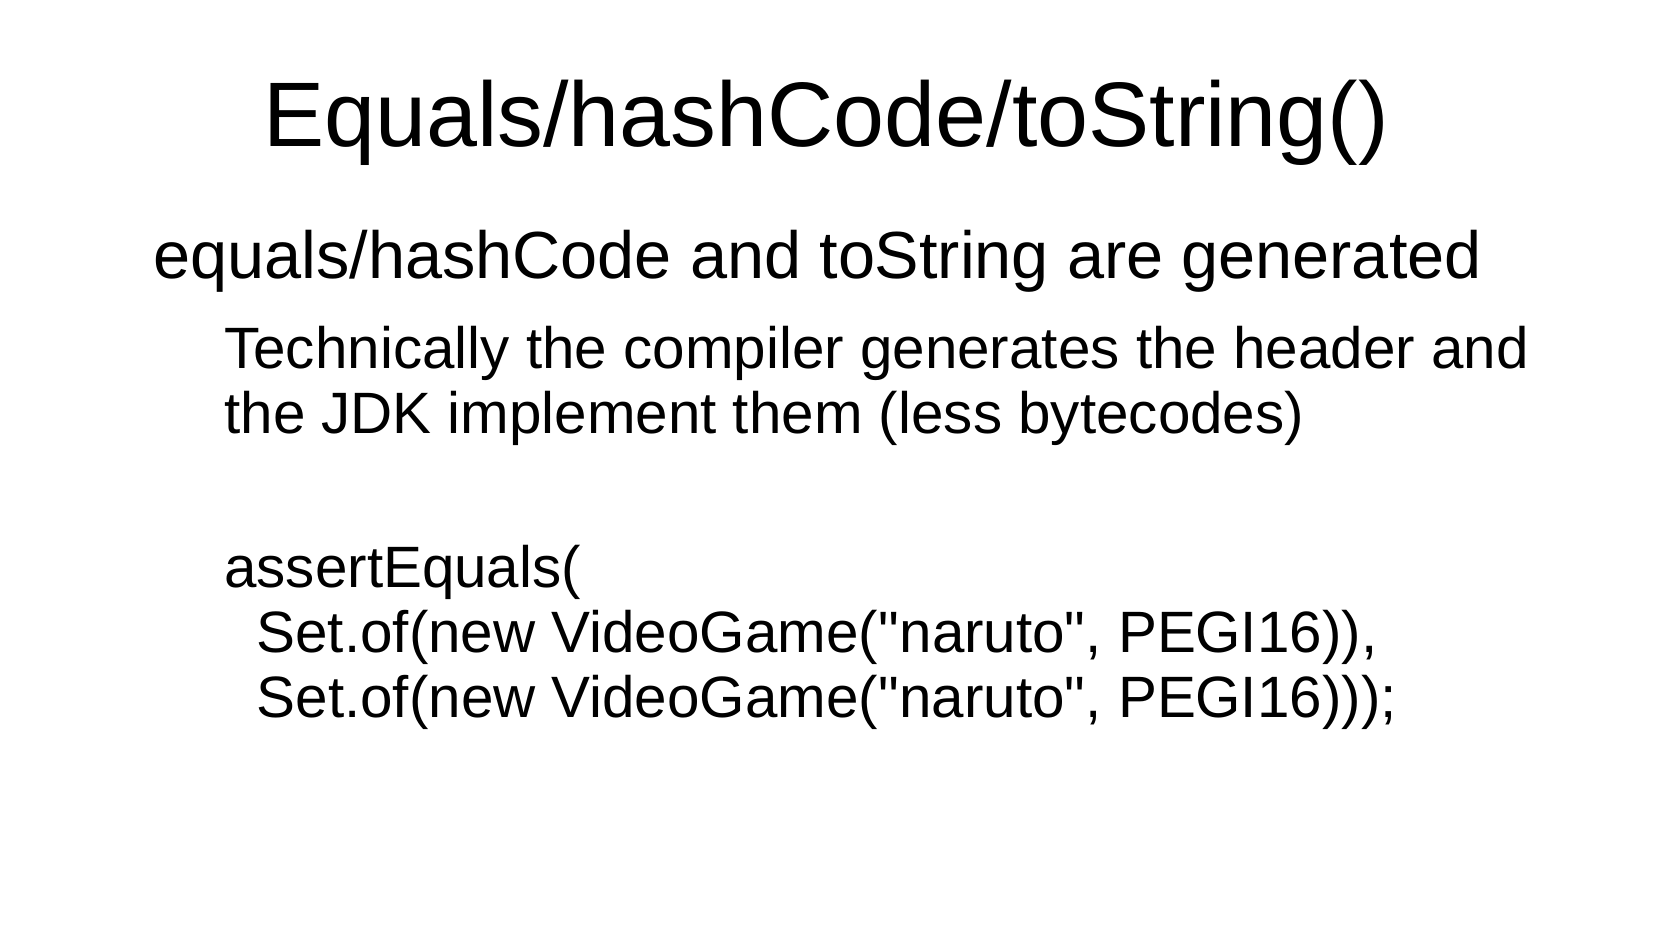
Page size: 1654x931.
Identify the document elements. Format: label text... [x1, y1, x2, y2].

list equals/hashCode and toString are generated Technically the compiler generates the header and the JDK implement them (less bytecodes) assertEquals( Set.of(new VideoGame("naruto", PEGI16)), Set.of(new VideoGame("naruto", PEGI16))); [82, 217, 1571, 758]
title Equals/hashCode/toString() [82, 37, 1571, 193]
